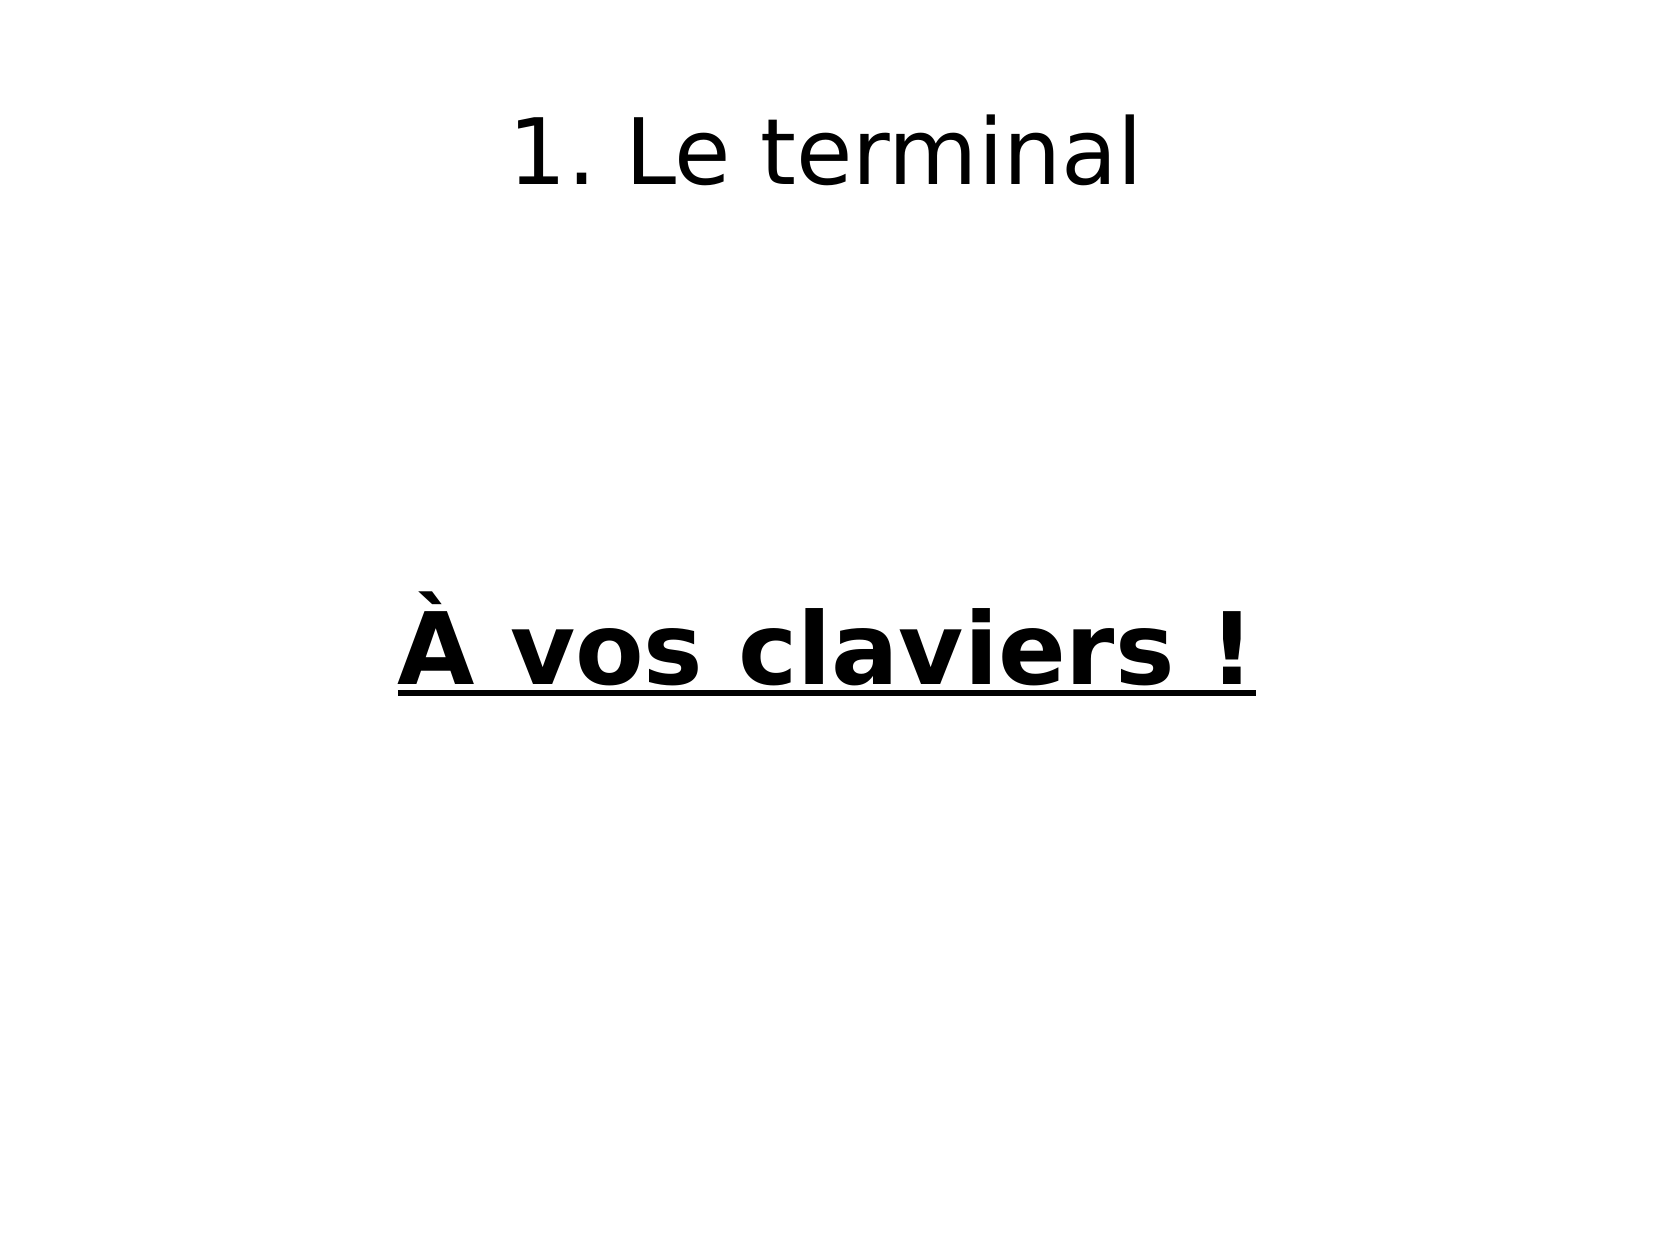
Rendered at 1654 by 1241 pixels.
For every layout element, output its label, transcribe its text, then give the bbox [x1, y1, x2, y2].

title 1. Le terminal [82, 49, 1571, 257]
subtitle À vos claviers ! [82, 290, 1571, 1010]
